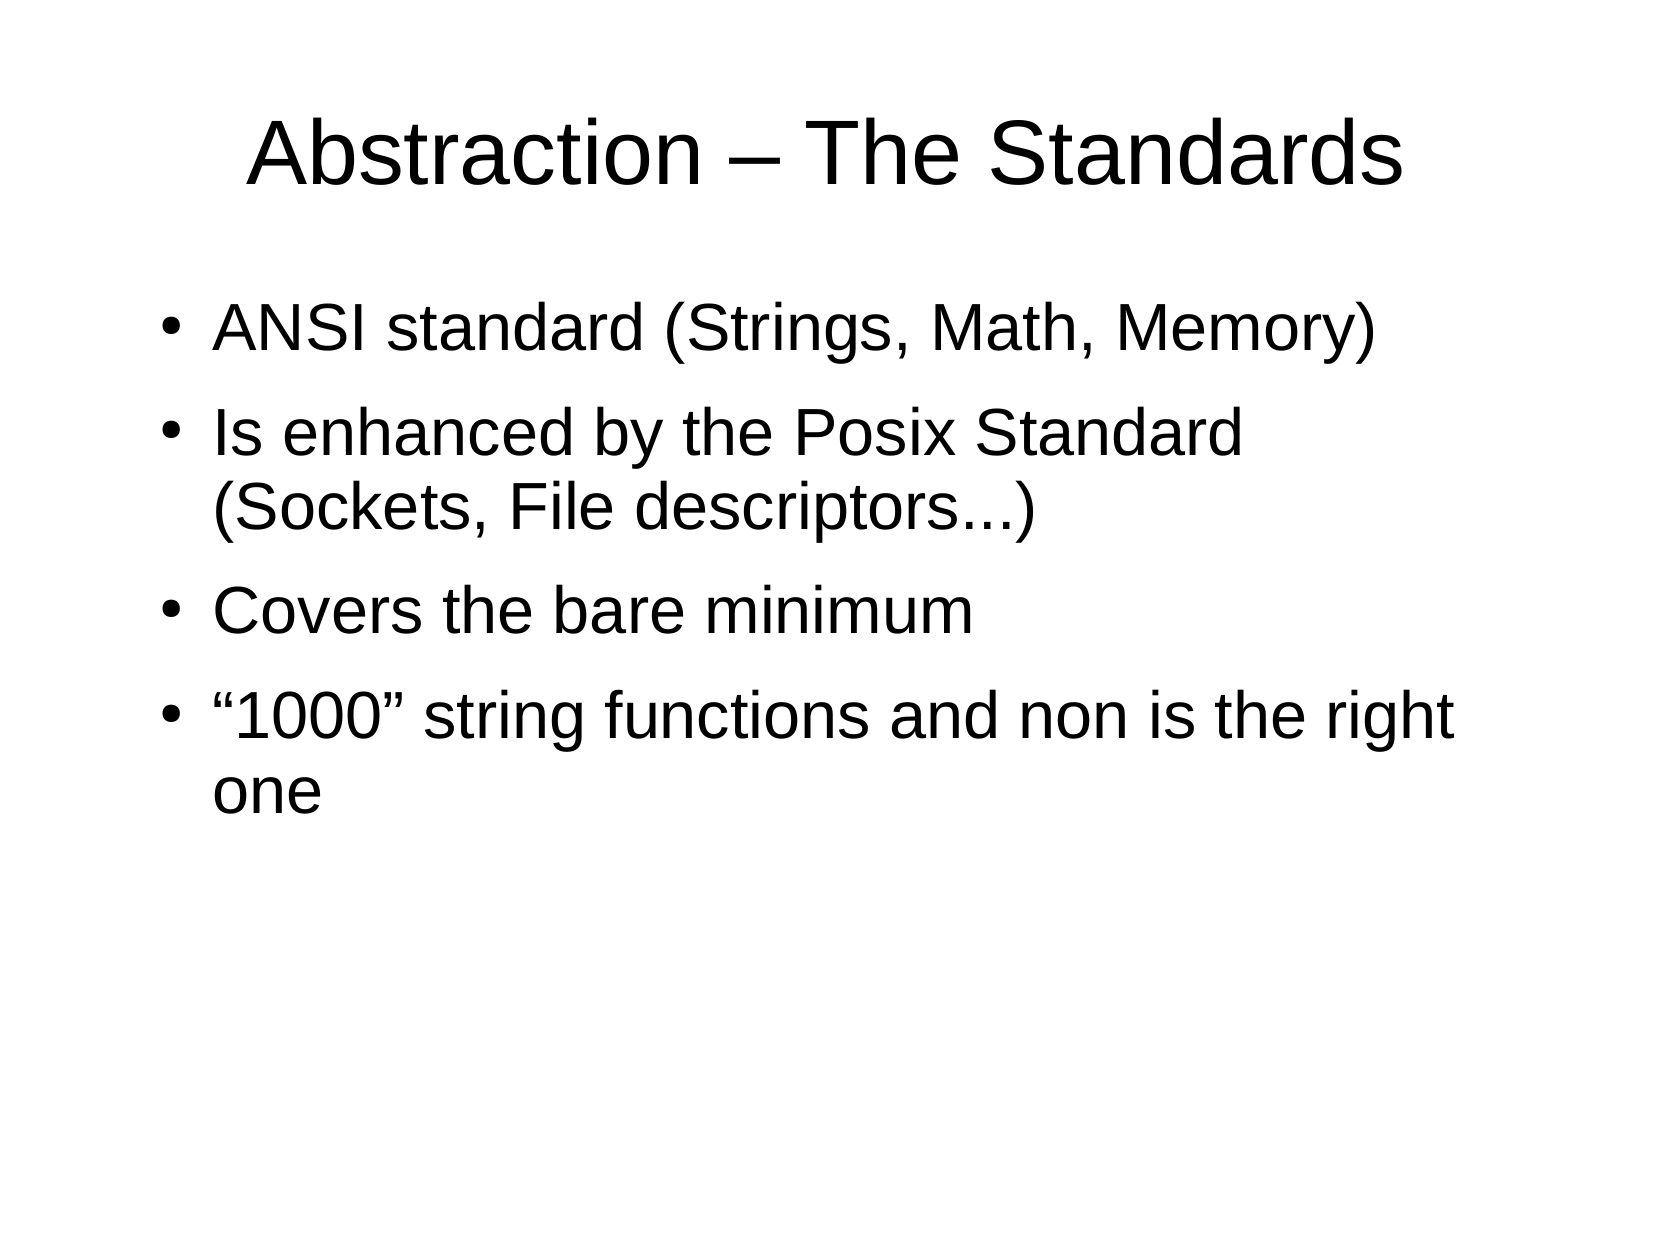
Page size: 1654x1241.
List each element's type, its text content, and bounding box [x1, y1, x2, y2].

list ANSI standard (Strings, Math, Memory) Is enhanced by the Posix Standard (Sockets, File descriptors...) Covers the bare minimum “1000” string functions and non is the right one [141, 290, 1501, 1010]
title Abstraction – The Standards [82, 49, 1571, 257]
